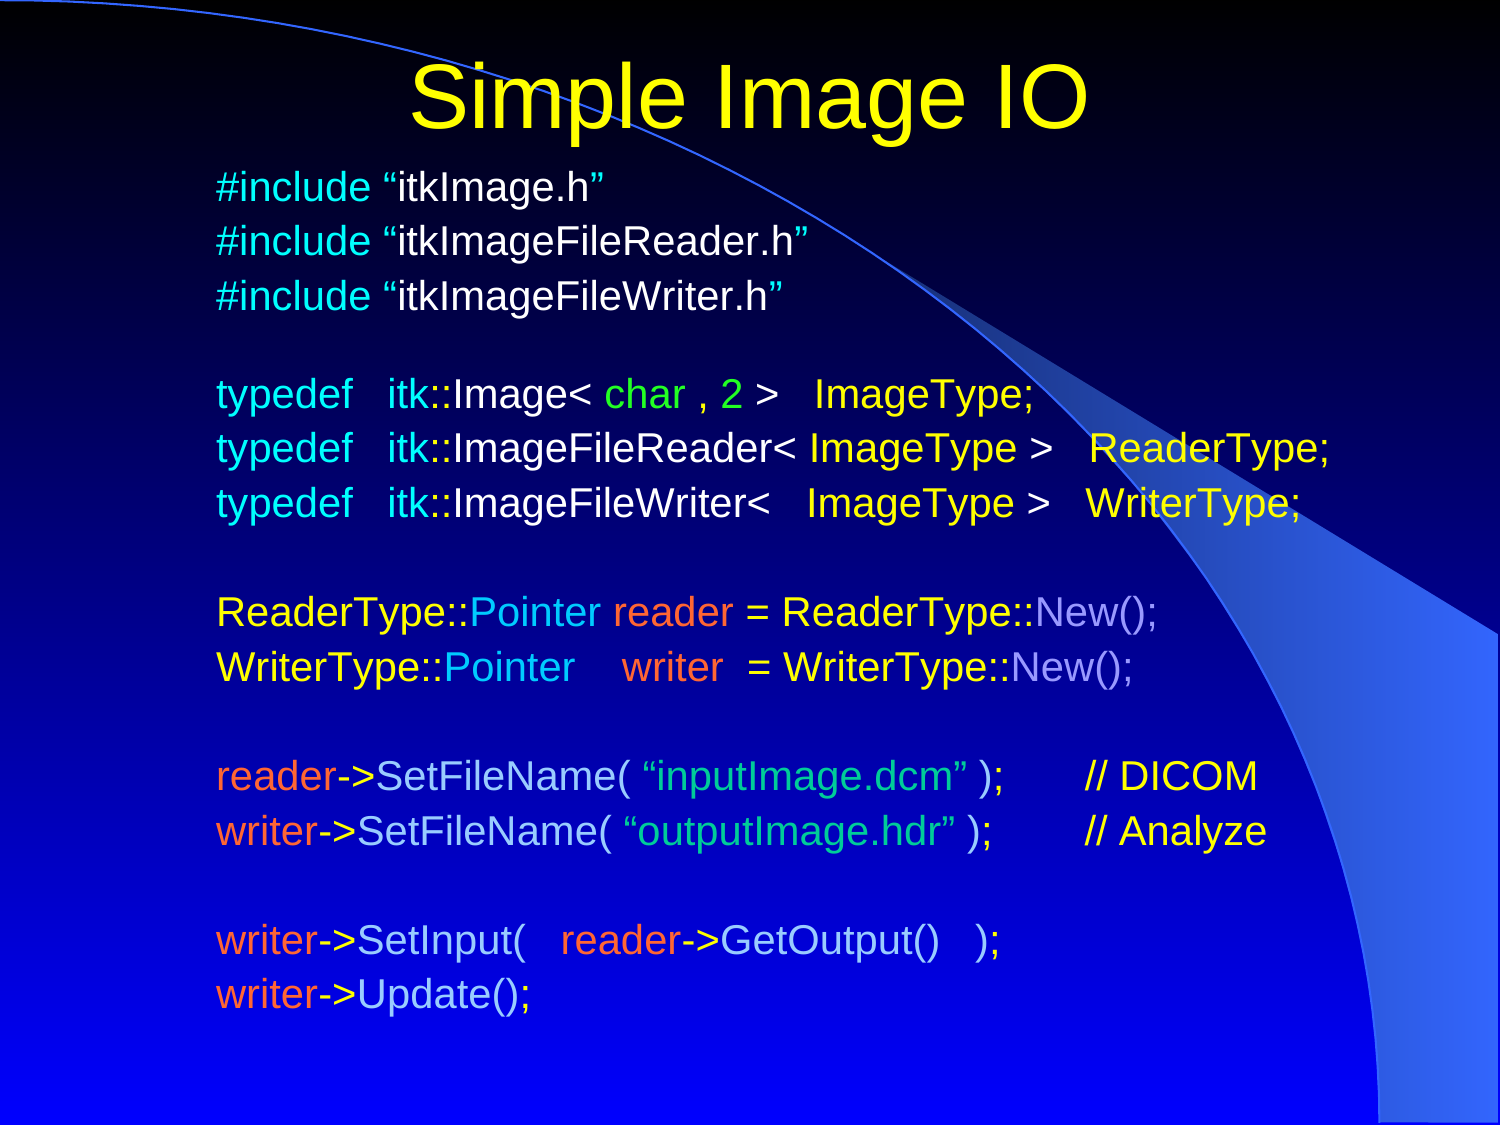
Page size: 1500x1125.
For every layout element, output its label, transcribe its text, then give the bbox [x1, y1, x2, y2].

text_box #include “itkImage.h” #include “itkImageFileReader.h” #include “itkImageFileWriter.h” typedef itk::Image< char , 2 > ImageType; typedef itk::ImageFileReader< ImageType > ReaderType; typedef itk::ImageFileWriter< ImageType > WriterType; ReaderType::Pointer reader = ReaderType::New(); WriterType::Pointer writer = WriterType::New(); reader->SetFileName( “inputImage.dcm” ); // DICOM writer->SetFileName( “outputImage.hdr” ); // Analyze writer->SetInput( reader->GetOutput() ); writer->Update(); [216, 166, 1377, 1018]
title Simple Image IO [112, 17, 1388, 175]
